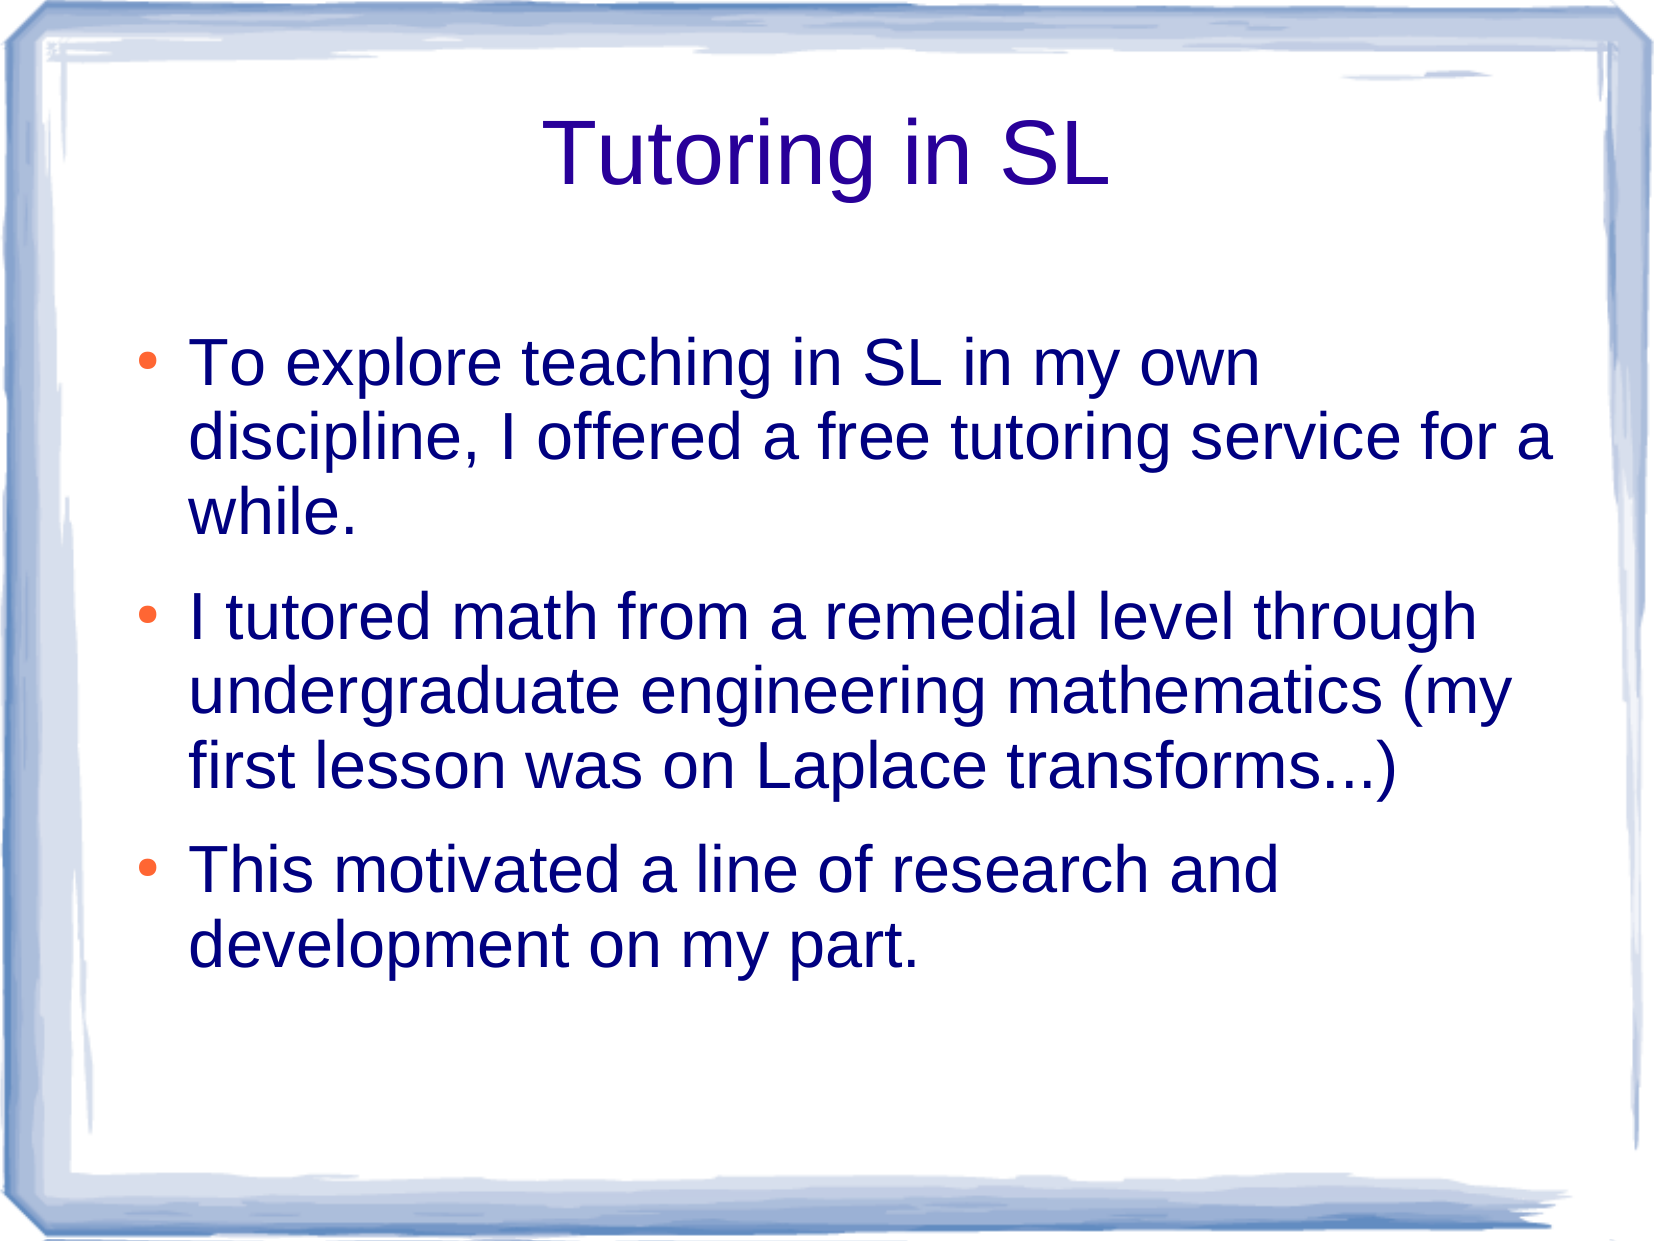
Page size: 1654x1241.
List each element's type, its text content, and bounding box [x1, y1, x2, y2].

title Tutoring in SL [82, 49, 1571, 257]
list To explore teaching in SL in my own discipline, I offered a free tutoring service for a while. I tutored math from a remedial level through undergraduate engineering mathematics (my first lesson was on Laplace transforms...) This motivated a line of research and development on my part. [118, 324, 1571, 1087]
picture [0, 0, 1654, 1241]
